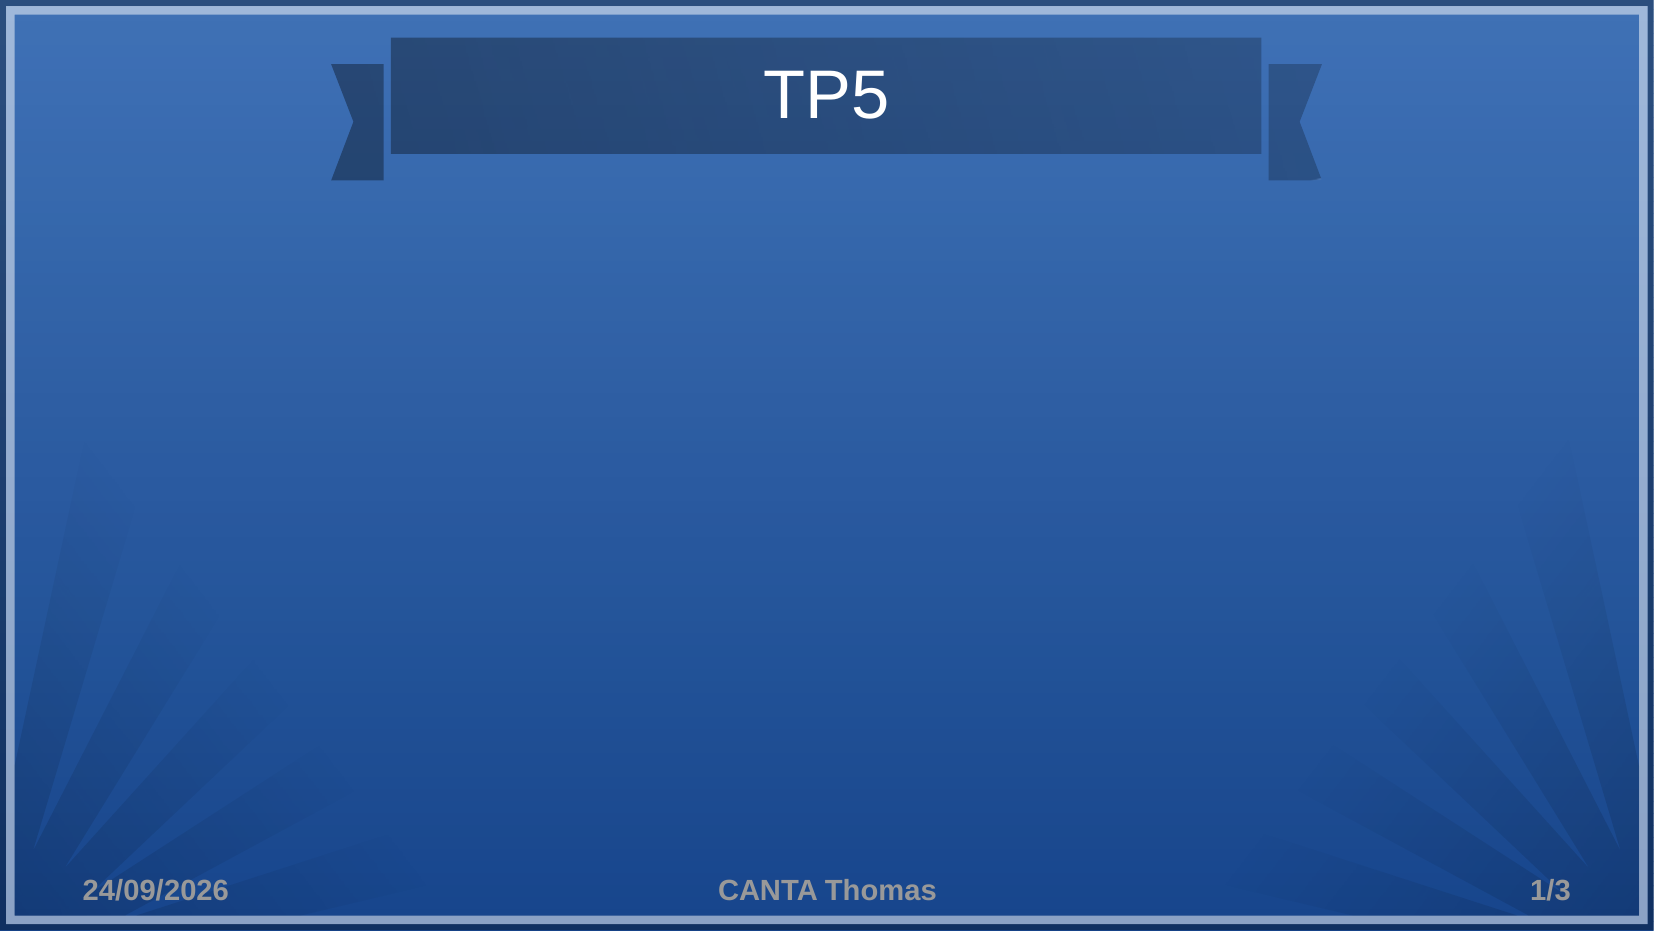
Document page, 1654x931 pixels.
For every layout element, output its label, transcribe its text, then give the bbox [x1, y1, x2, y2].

title TP5 [389, 35, 1264, 154]
